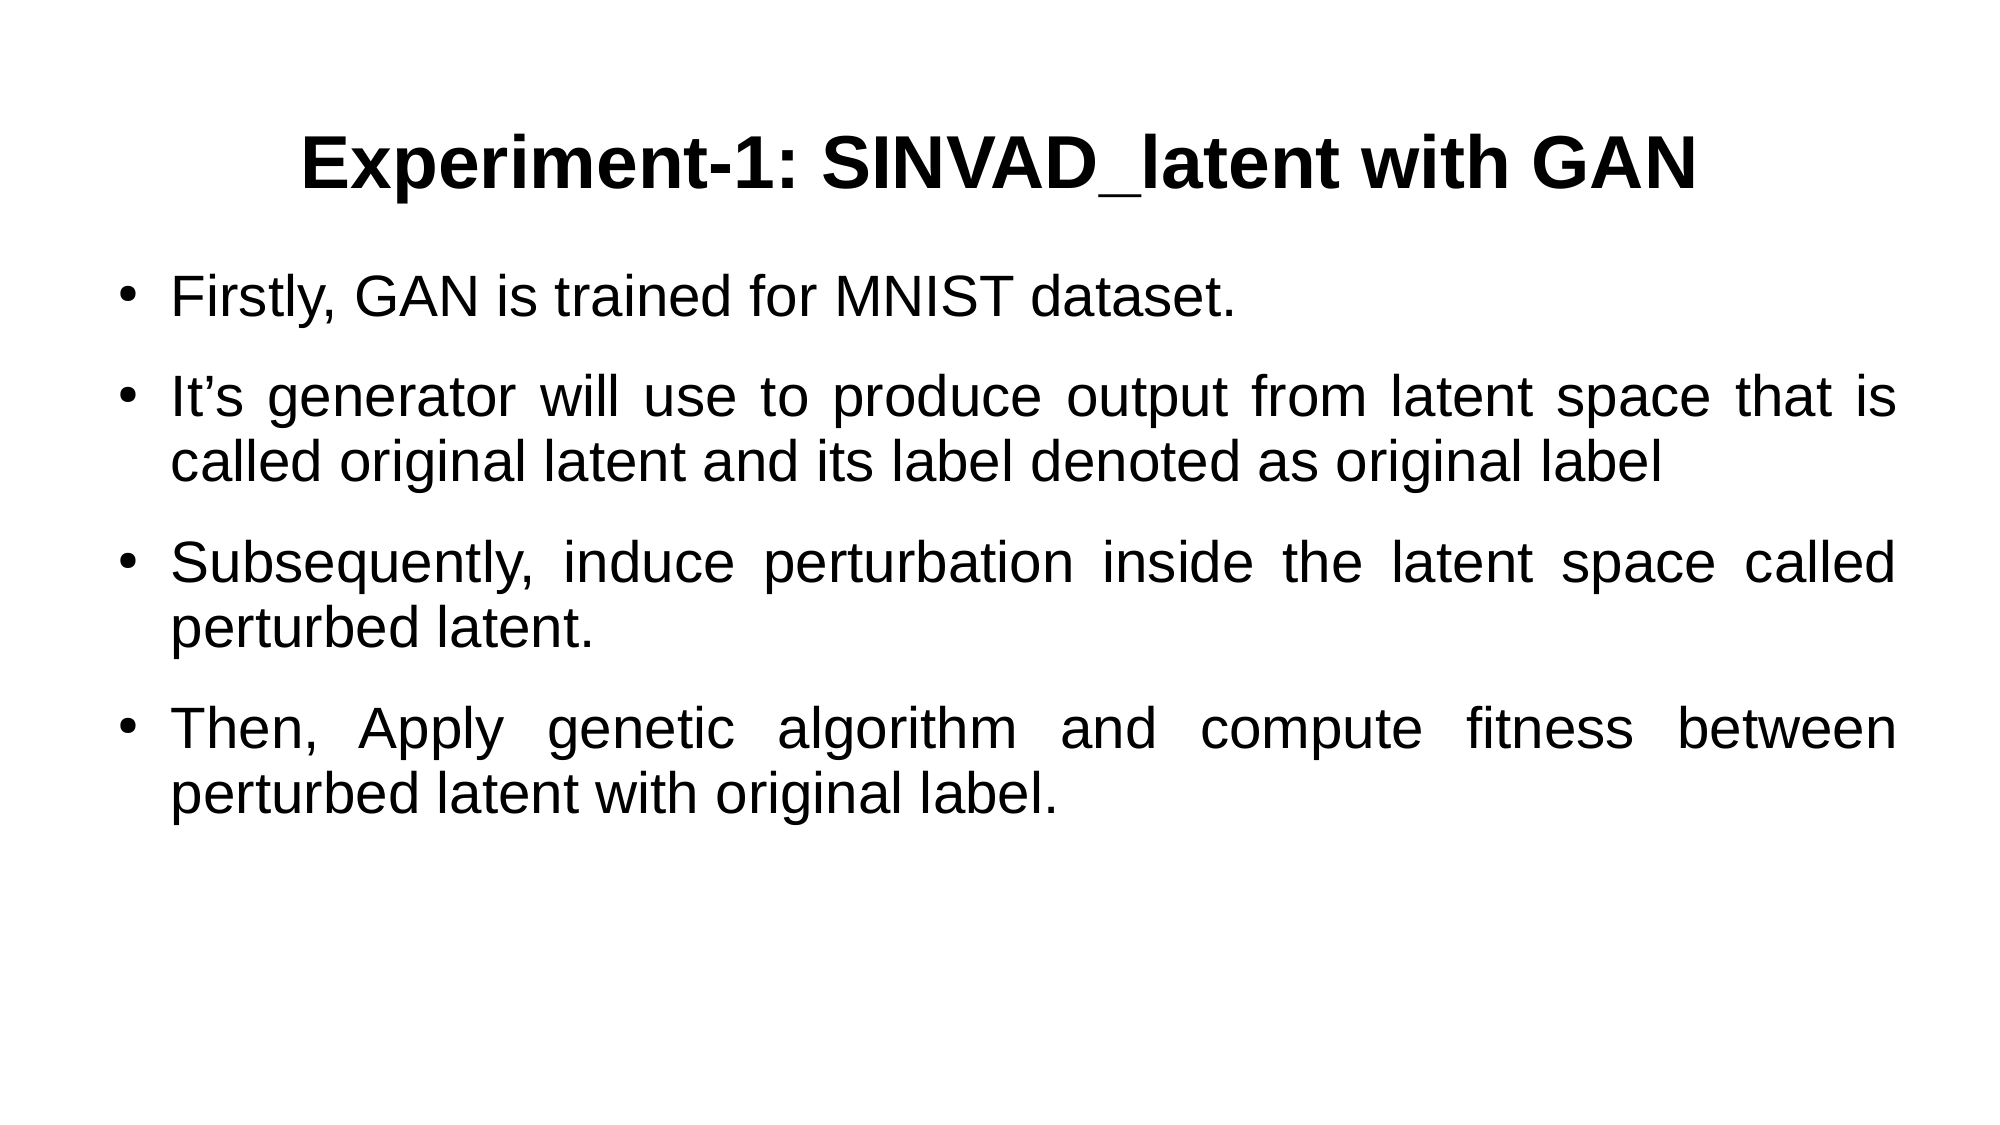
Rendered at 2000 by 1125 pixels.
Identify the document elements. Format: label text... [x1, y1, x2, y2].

title Experiment-1: SINVAD_latent with GAN [99, 37, 1900, 263]
list Firstly, GAN is trained for MNIST dataset. It’s generator will use to produce output from latent space that is called original latent and its label denoted as original label Subsequently, induce perturbation inside the latent space called perturbed latent. Then, Apply genetic algorithm and compute fitness between perturbed latent with original label. [99, 263, 1900, 1044]
